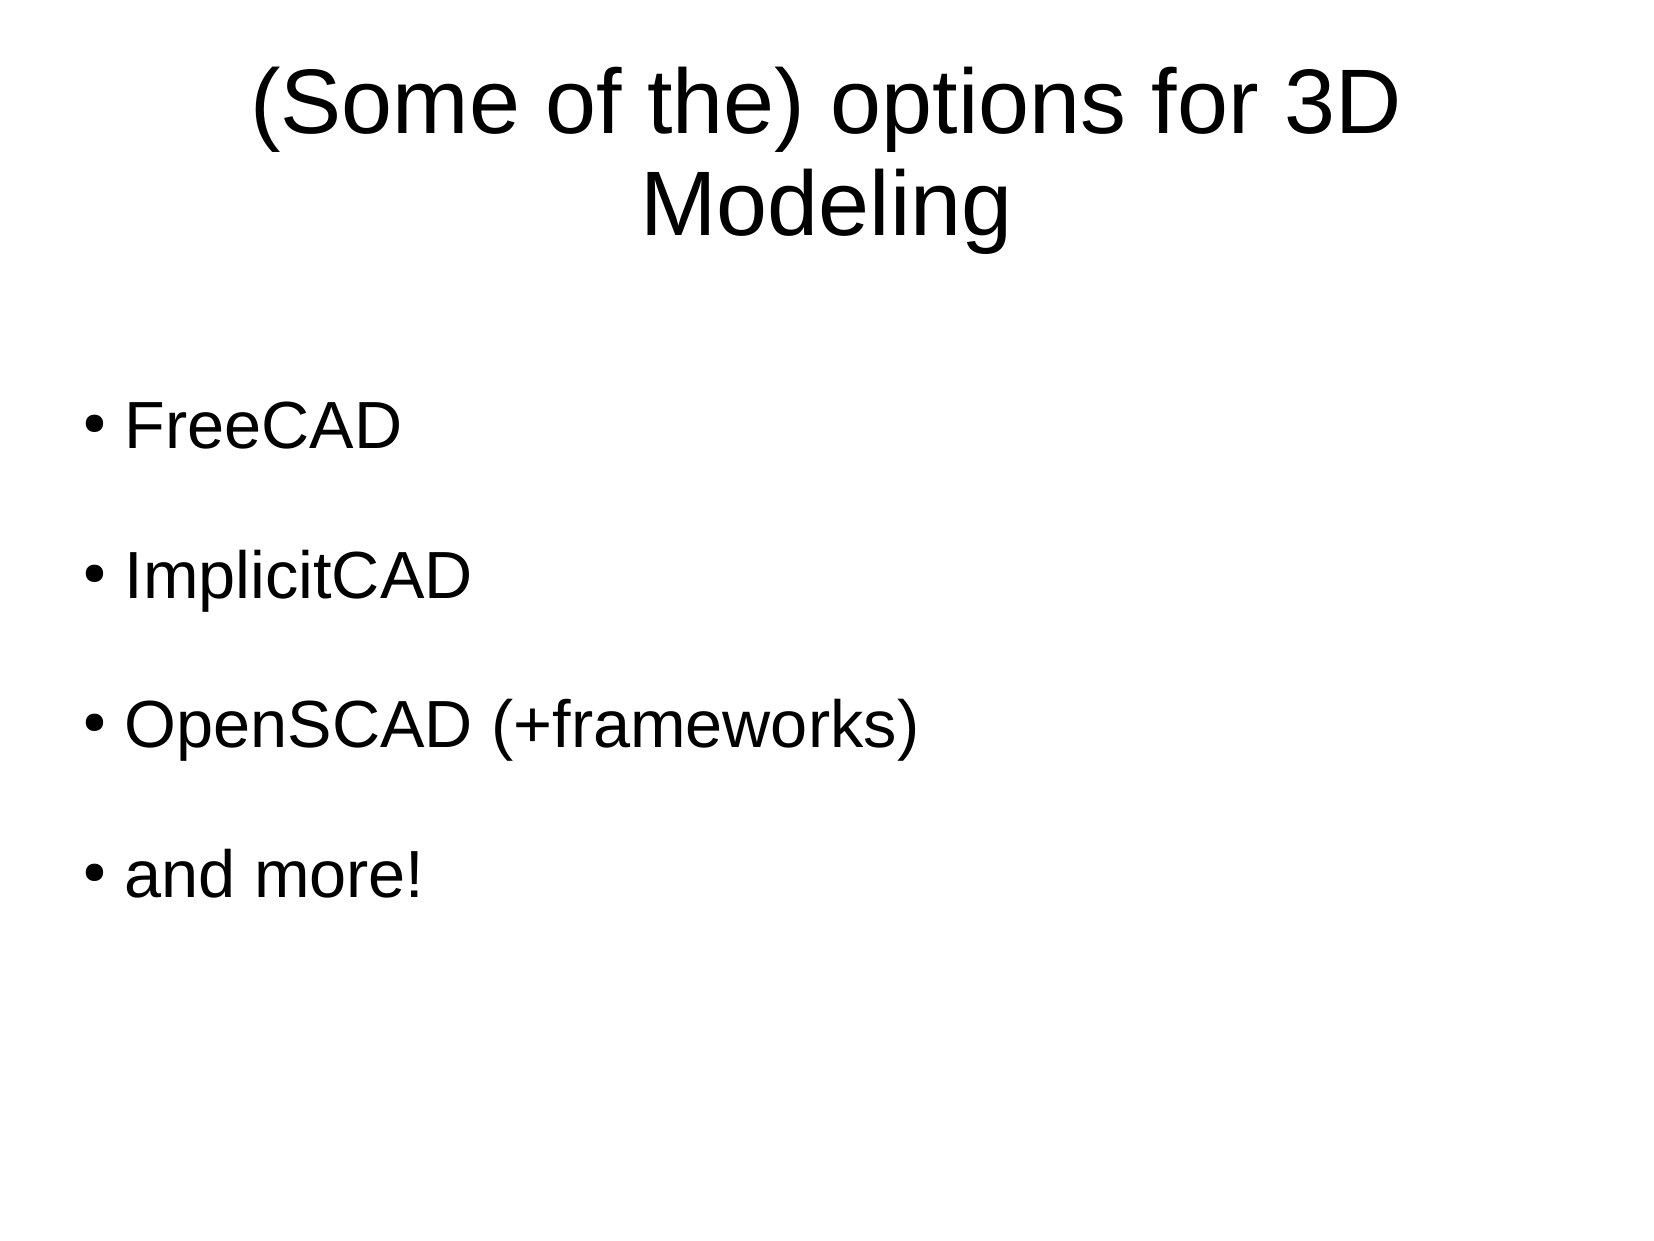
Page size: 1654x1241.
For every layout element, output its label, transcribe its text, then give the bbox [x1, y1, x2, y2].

subtitle FreeCAD ImplicitCAD OpenSCAD (+frameworks) and more! [82, 290, 1571, 1241]
title (Some of the) options for 3D Modeling [82, 49, 1571, 257]
